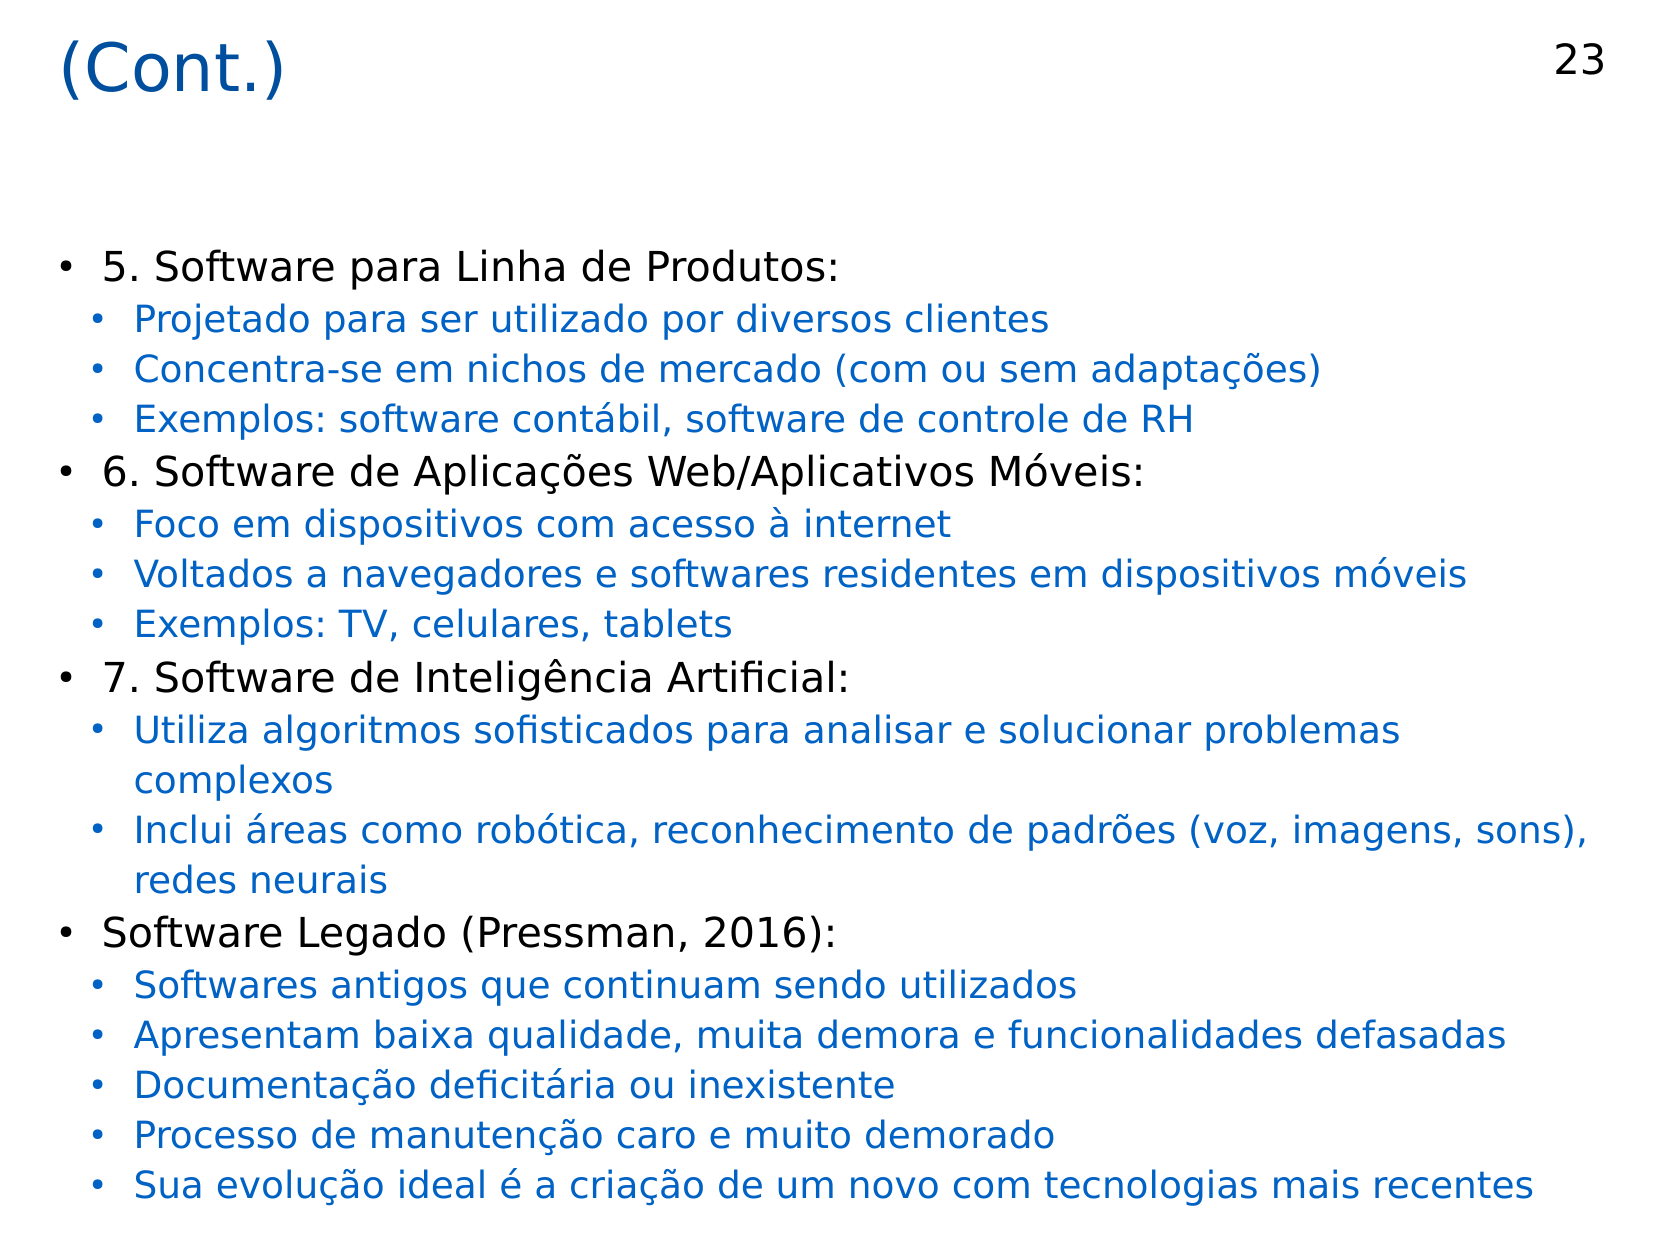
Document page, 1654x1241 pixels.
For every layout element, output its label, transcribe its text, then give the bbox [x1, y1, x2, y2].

list 5. Software para Linha de Produtos: Projetado para ser utilizado por diversos clientes Concentra-se em nichos de mercado (com ou sem adaptações) Exemplos: software contábil, software de controle de RH 6. Software de Aplicações Web/Aplicativos Móveis: Foco em dispositivos com acesso à internet Voltados a navegadores e softwares residentes em dispositivos móveis Exemplos: TV, celulares, tablets 7. Software de Inteligência Artificial: Utiliza algoritmos sofisticados para analisar e solucionar problemas complexos Inclui áreas como robótica, reconhecimento de padrões (voz, imagens, sons), redes neurais Software Legado (Pressman, 2016): Softwares antigos que continuam sendo utilizados Apresentam baixa qualidade, muita demora e funcionalidades defasadas Documentação deficitária ou inexistente Processo de manutenção caro e muito demorado Sua evolução ideal é a criação de um novo com tecnologias mais recentes [59, 236, 1595, 1211]
title (Cont.) [59, 29, 1506, 148]
